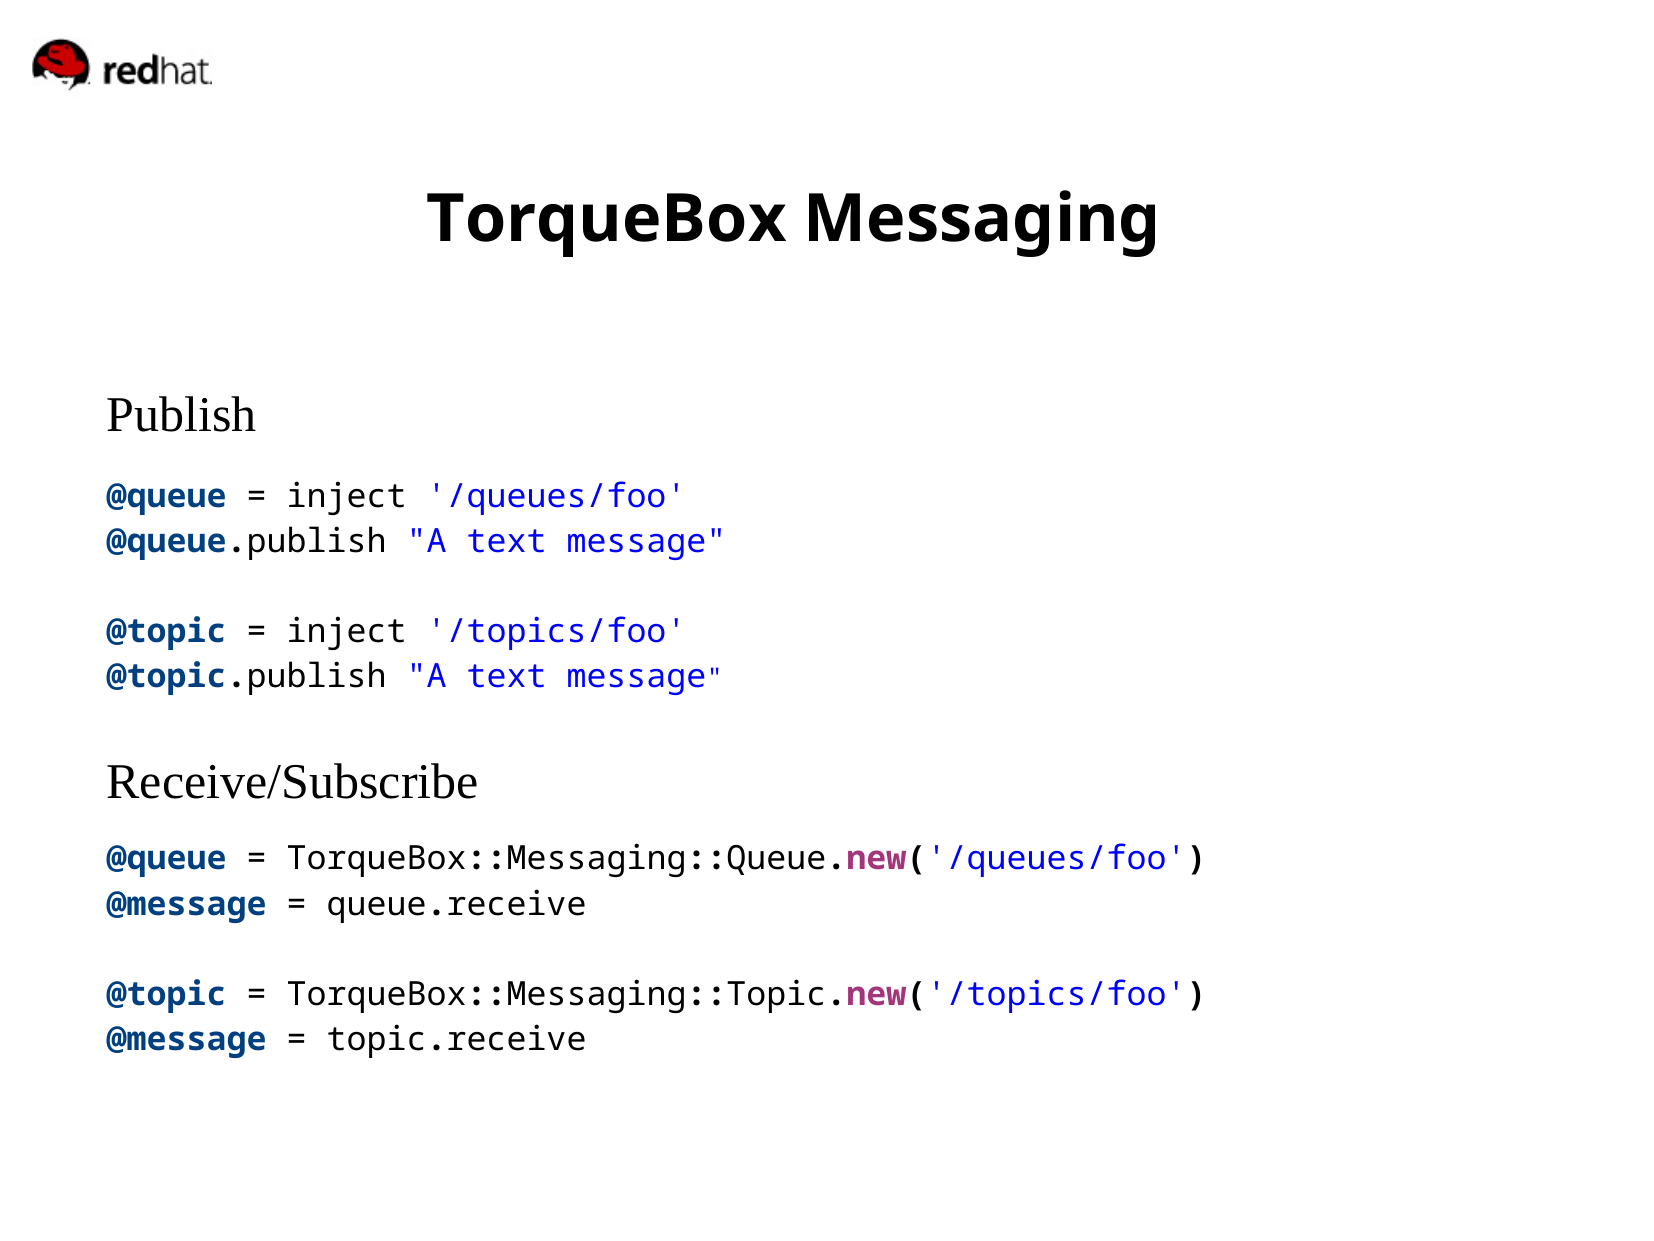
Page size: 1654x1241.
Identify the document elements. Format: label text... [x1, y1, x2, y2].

text_box Receive/Subscribe [106, 753, 480, 815]
title TorqueBox Messaging [87, 112, 1501, 320]
text_box @queue = inject '/queues/foo' @queue.publish "A text message" @topic = inject '/topics/foo' @topic.publish "A text message" [106, 471, 1495, 727]
text_box @queue = TorqueBox::Messaging::Queue.new('/queues/foo') @message = queue.receive @topic = TorqueBox::Messaging::Topic.new('/topics/foo') @message = topic.receive [106, 834, 1570, 1027]
text_box Publish [106, 387, 257, 448]
picture [31, 37, 212, 98]
